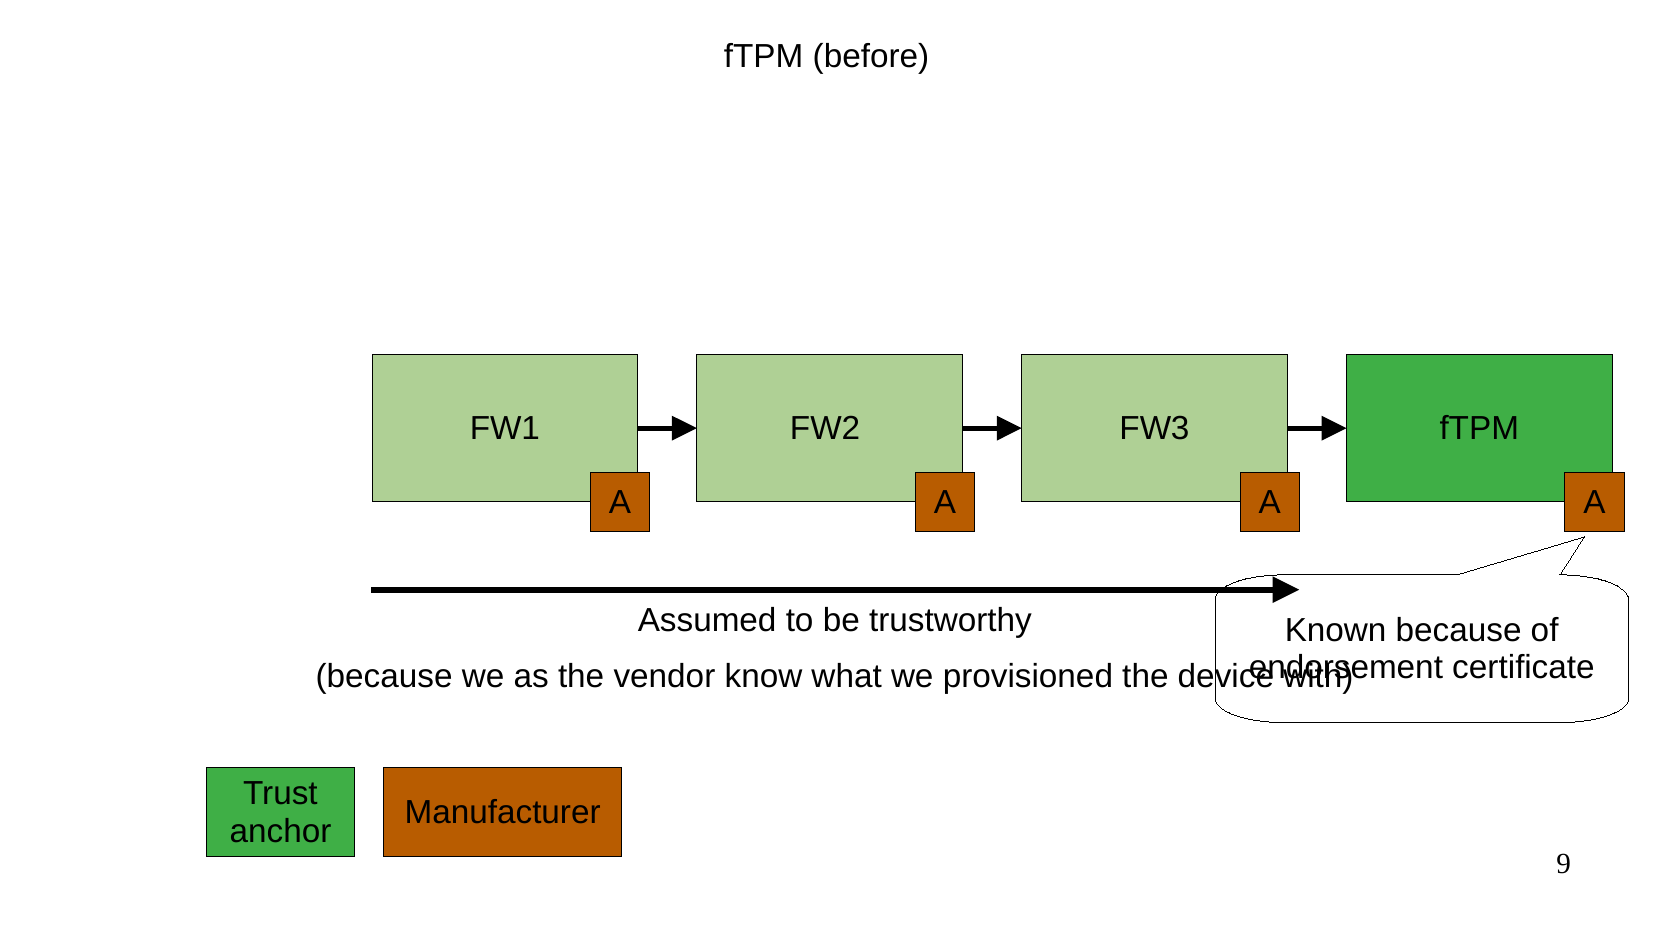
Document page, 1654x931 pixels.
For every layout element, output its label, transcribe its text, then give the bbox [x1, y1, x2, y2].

text_box FW2 [696, 354, 963, 502]
text_box fTPM (before) [664, 29, 990, 87]
text_box FW1 [372, 354, 638, 502]
text_box fTPM [1346, 354, 1613, 502]
text_box Trust anchor [206, 767, 355, 857]
text_box A [590, 472, 650, 532]
text_box Known because of endorsement certificate [1215, 536, 1629, 723]
text_box A [1564, 472, 1625, 532]
text_box FW3 [1021, 354, 1288, 502]
text_box Manufacturer [383, 767, 622, 857]
text_box A [915, 472, 975, 532]
text_box A [1240, 472, 1300, 532]
